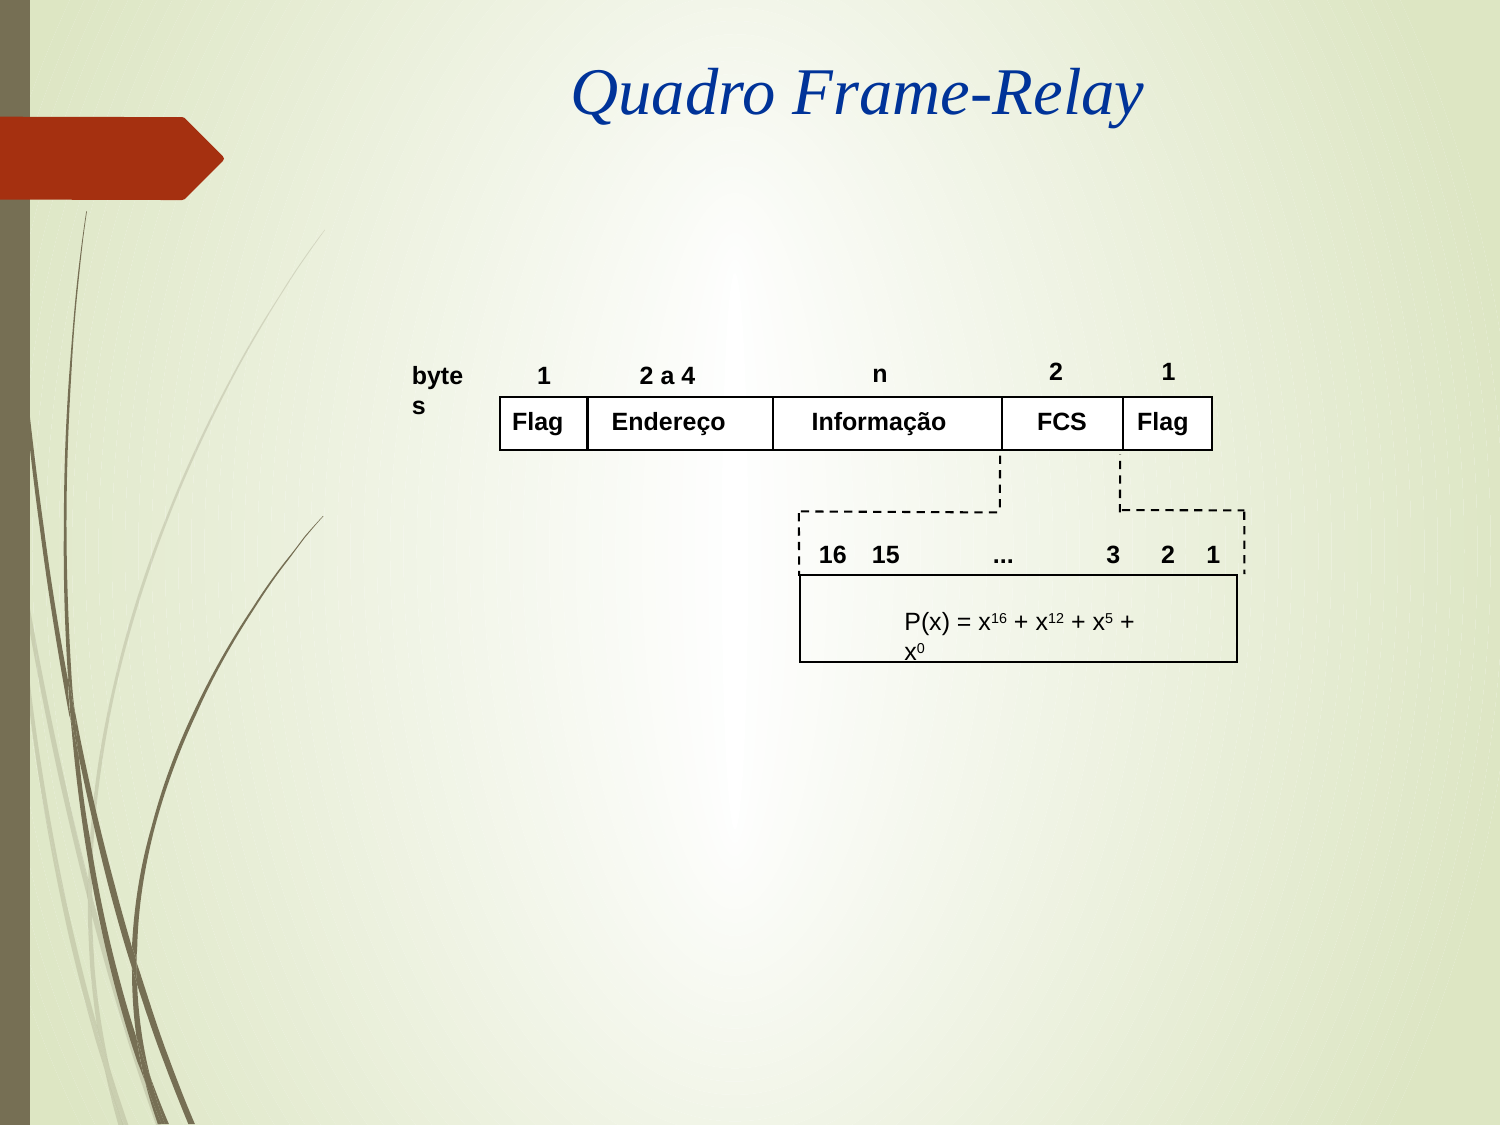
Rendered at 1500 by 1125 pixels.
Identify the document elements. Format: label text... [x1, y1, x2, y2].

text_box ... [980, 533, 1026, 574]
text_box Quadro Frame-Relay [555, 39, 1162, 136]
text_box FCS [1025, 399, 1100, 442]
text_box 3 [1094, 533, 1133, 574]
text_box 1 [1149, 349, 1188, 392]
text_box 16 [806, 533, 859, 574]
text_box Flag [500, 399, 576, 442]
text_box 2 a 4 [627, 353, 708, 396]
text_box Informação [799, 399, 959, 442]
text_box 1 [1194, 533, 1233, 574]
text_box 15 [859, 533, 912, 574]
text_box 2 [1037, 349, 1076, 392]
text_box Flag [1125, 399, 1201, 442]
text_box 1 [525, 353, 564, 396]
text_box 2 [1149, 533, 1188, 574]
text_box n [860, 351, 900, 394]
text_box P(x) = x16 + x12 + x5 + x0 [892, 599, 1173, 642]
text_box bytes [399, 353, 489, 396]
text_box Endereço [599, 399, 738, 442]
text_box [499, 396, 1213, 450]
